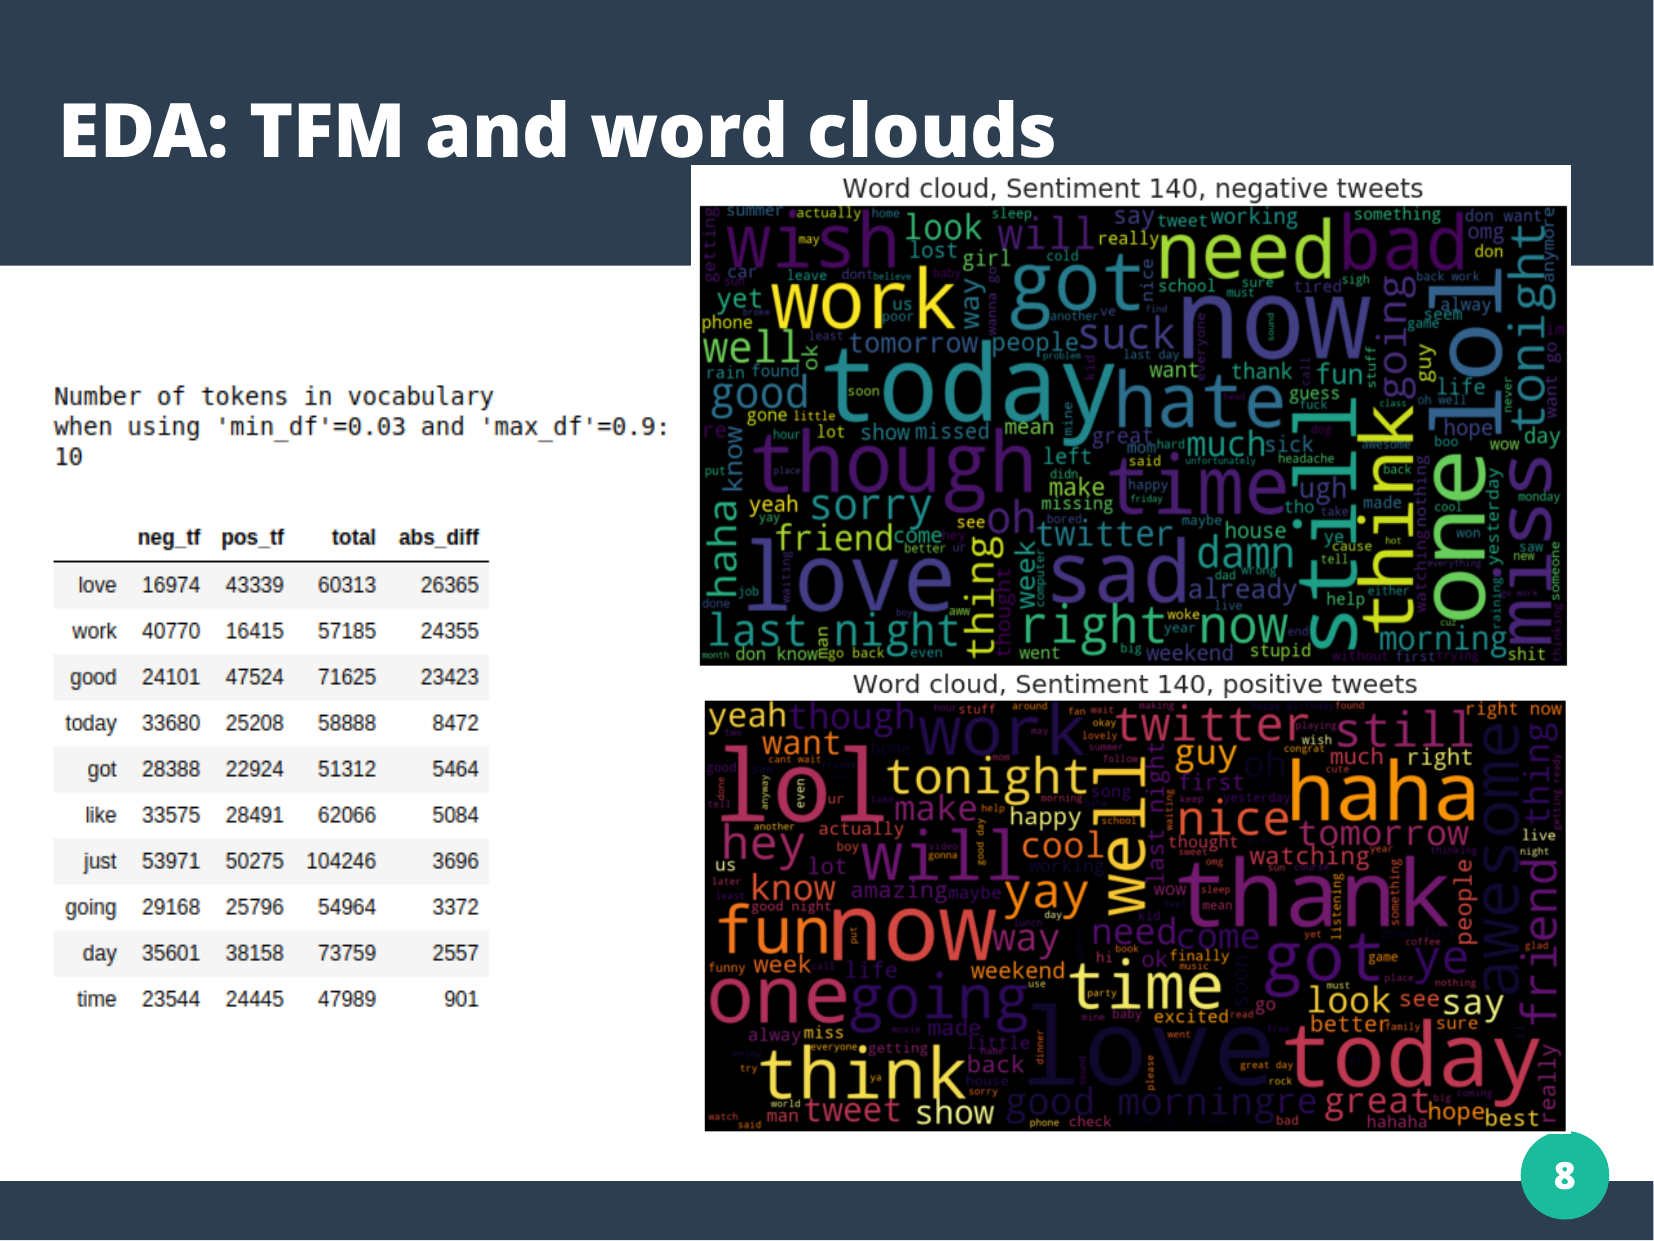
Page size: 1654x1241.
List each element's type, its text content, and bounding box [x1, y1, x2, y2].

picture [47, 377, 674, 1031]
picture [691, 165, 1571, 1134]
title EDA: TFM and word clouds [59, 49, 1595, 207]
